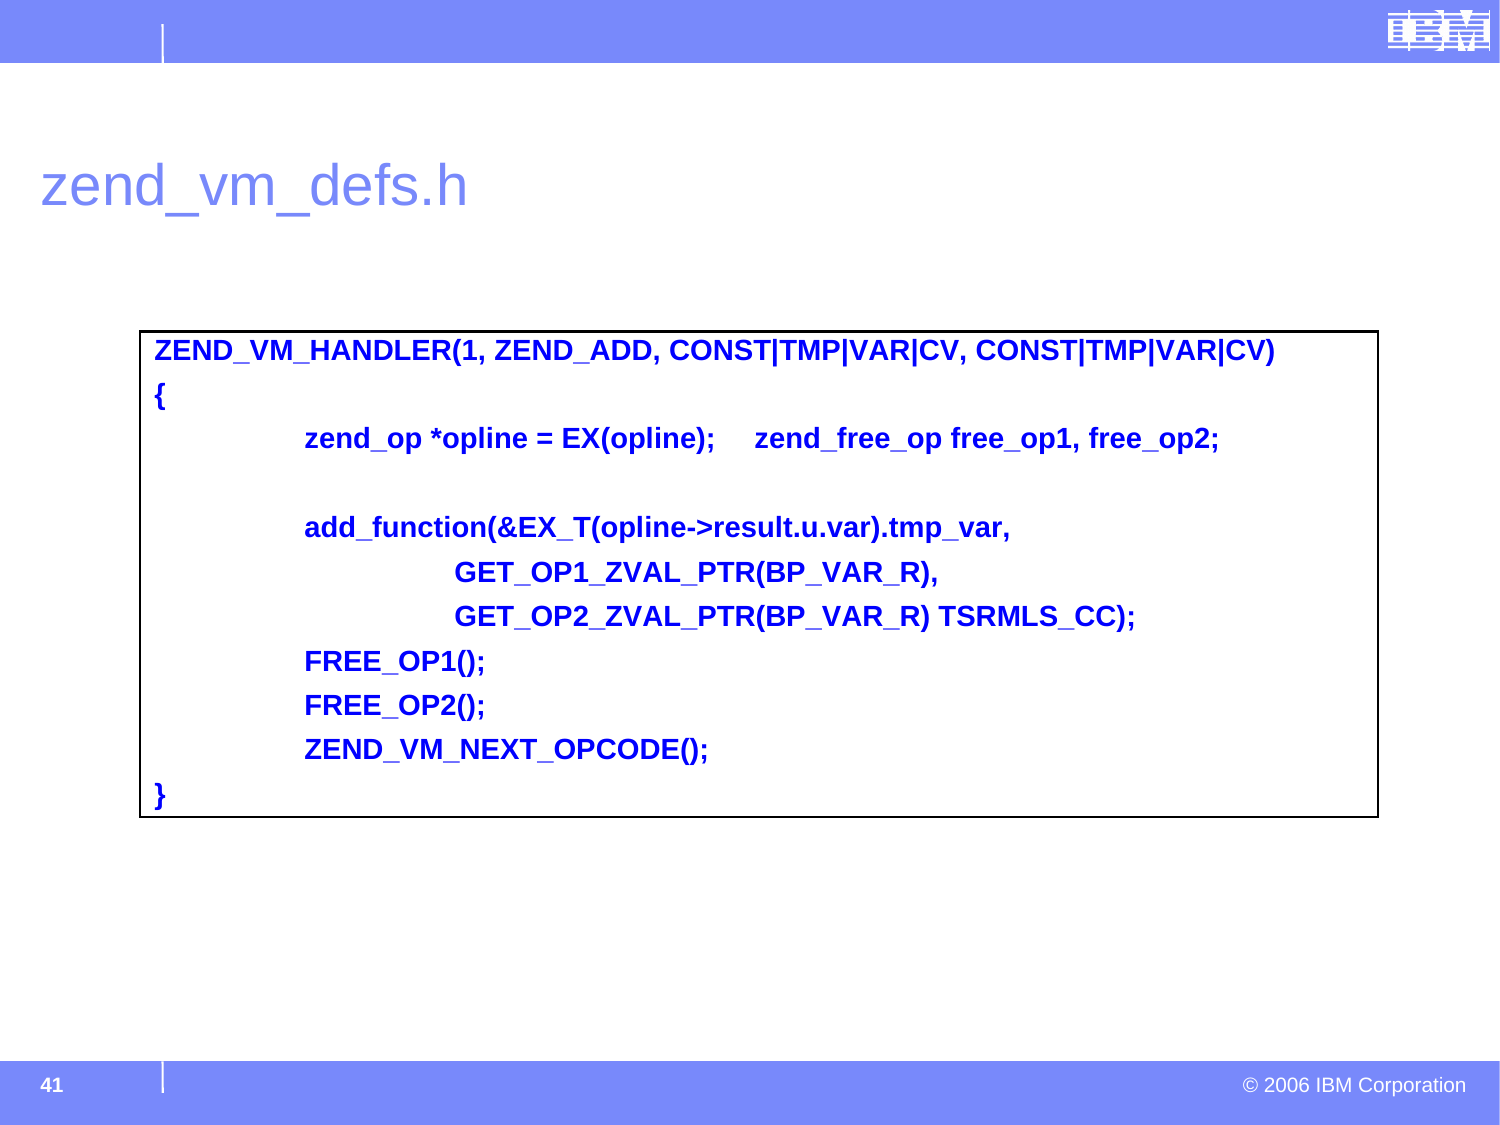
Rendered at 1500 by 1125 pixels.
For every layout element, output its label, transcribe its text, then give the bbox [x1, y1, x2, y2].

title zend_vm_defs.h [25, 123, 1378, 225]
text_box ZEND_VM_HANDLER(1, ZEND_ADD, CONST|TMP|VAR|CV, CONST|TMP|VAR|CV)‏ { zend_op *opline = EX(opline); zend_free_op free_op1, free_op2; add_function(&EX_T(opline->result.u.var).tmp_var, GET_OP1_ZVAL_PTR(BP_VAR_R), GET_OP2_ZVAL_PTR(BP_VAR_R) TSRMLS_CC); FREE_OP1(); FREE_OP2(); ZEND_VM_NEXT_OPCODE(); } [139, 331, 1378, 818]
